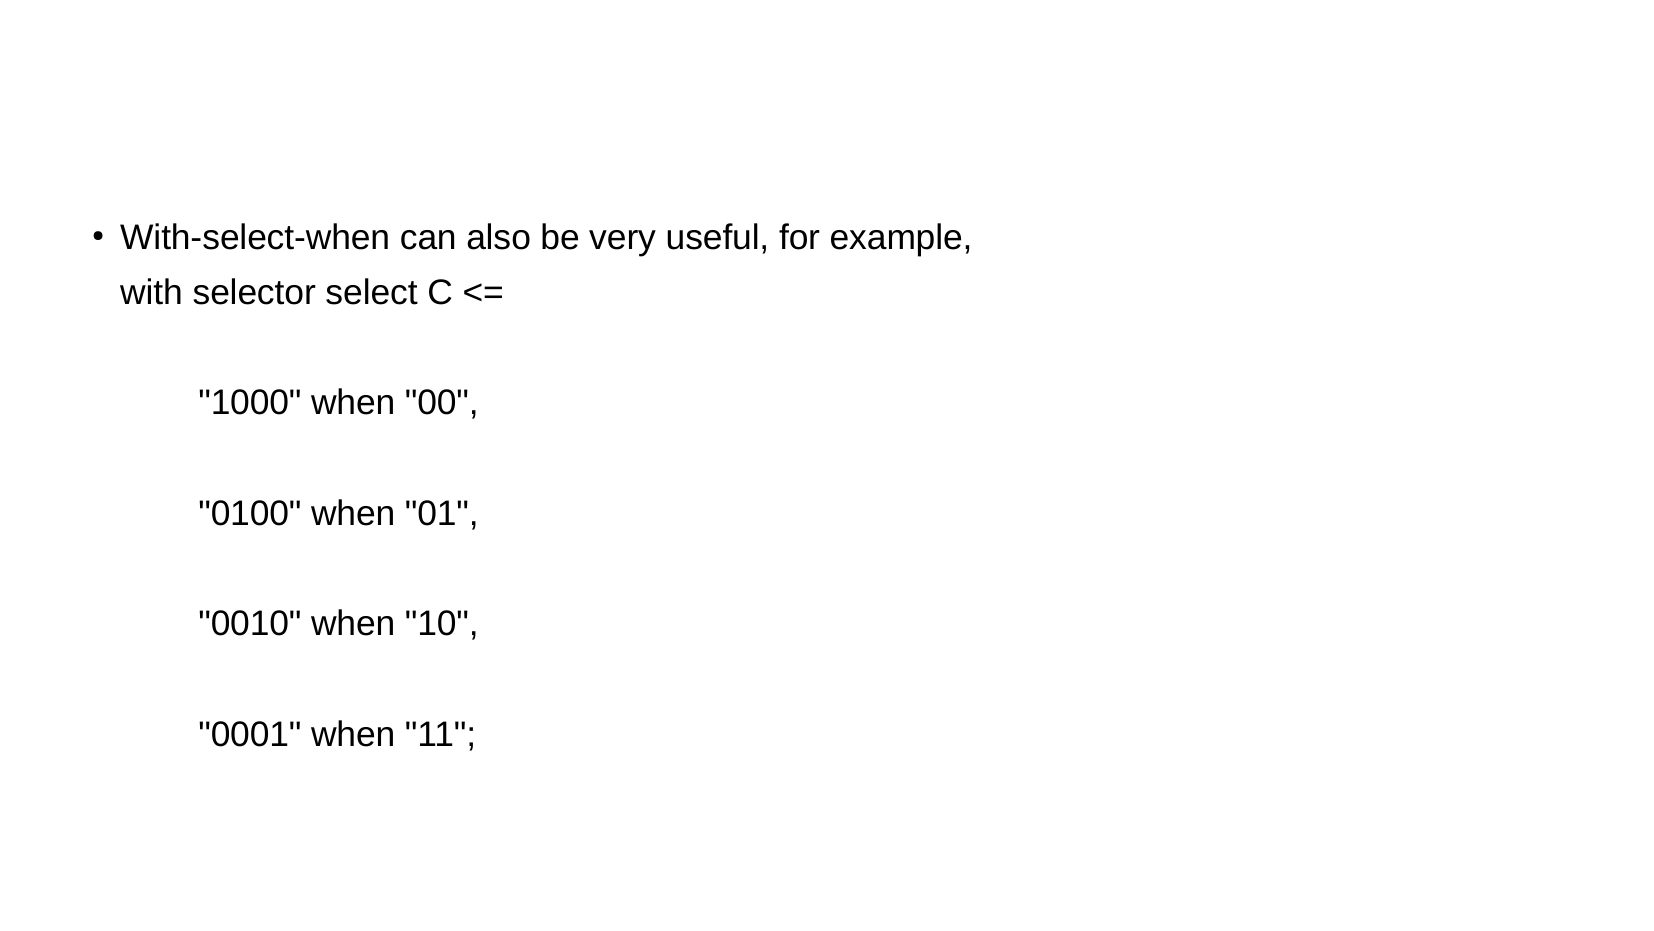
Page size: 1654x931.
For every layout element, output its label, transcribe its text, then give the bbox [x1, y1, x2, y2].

list With-select-when can also be very useful, for example, with selector select C <= "1000" when "00", "0100" when "01", "0010" when "10", "0001" when "11"; [82, 217, 1571, 758]
